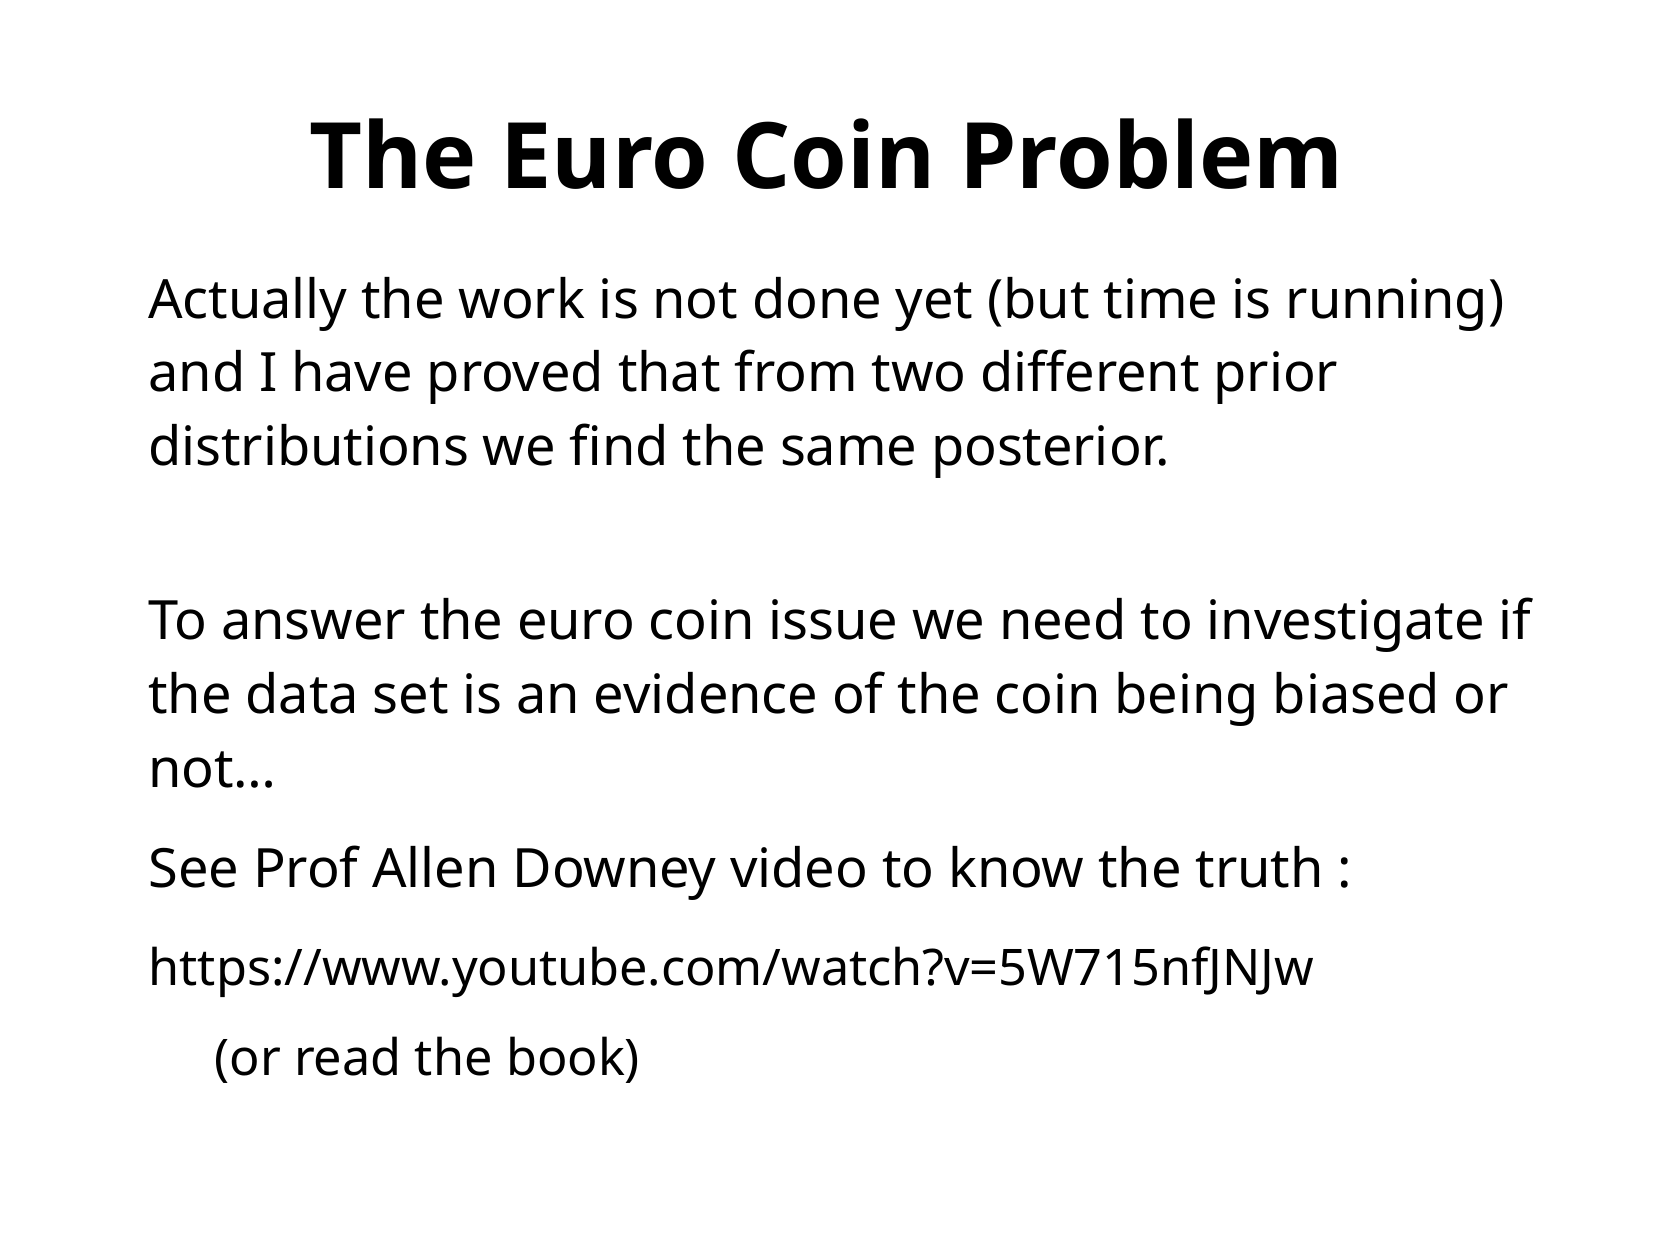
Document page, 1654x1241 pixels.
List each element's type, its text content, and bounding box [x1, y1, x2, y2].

title The Euro Coin Problem [82, 49, 1571, 257]
list Actually the work is not done yet (but time is running) and I have proved that from two different prior distributions we find the same posterior. To answer the euro coin issue we need to investigate if the data set is an evidence of the coin being biased or not… See Prof Allen Downey video to know the truth : https://www.youtube.com/watch?v=5W715nfJNJw (or read the book) [82, 260, 1571, 1096]
